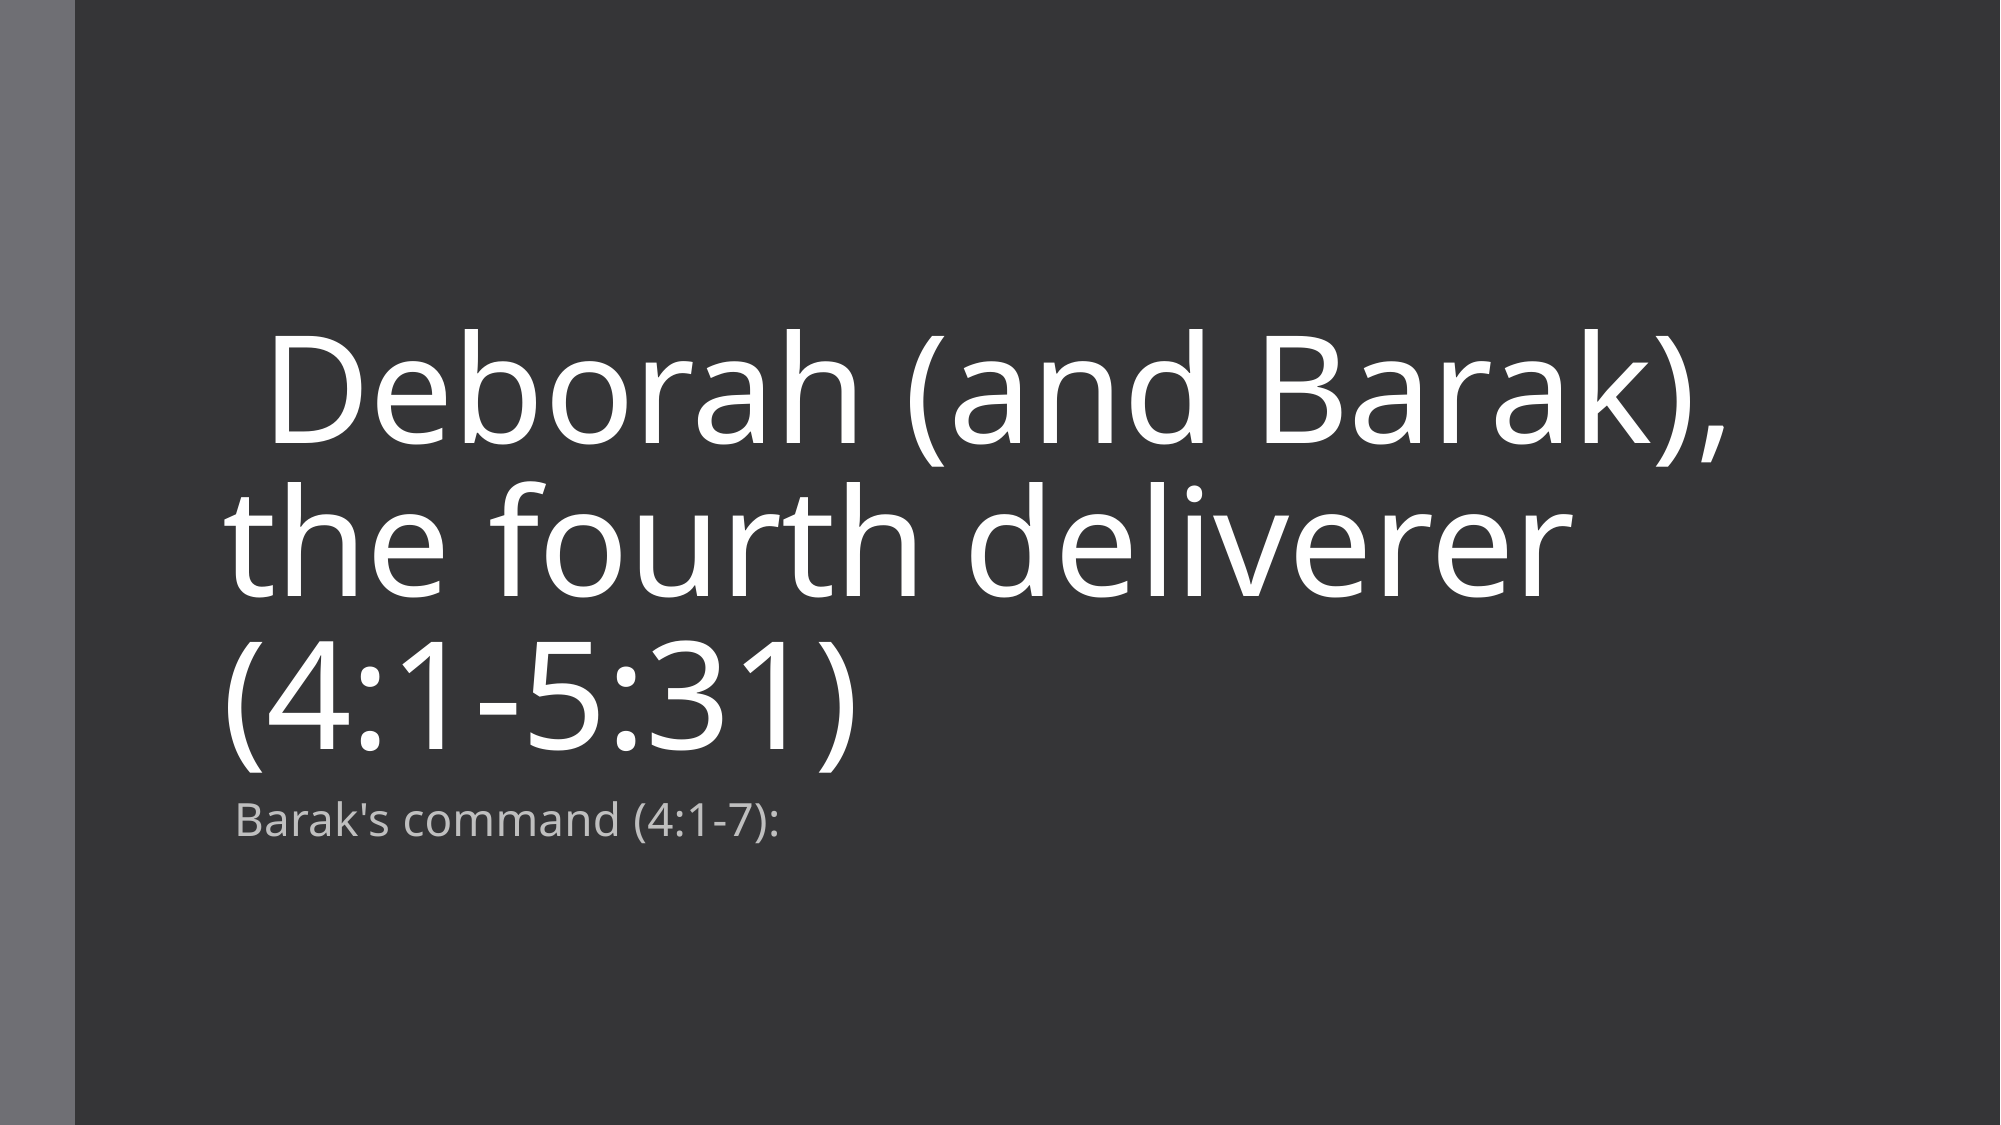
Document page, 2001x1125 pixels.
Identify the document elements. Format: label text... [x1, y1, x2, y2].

subtitle Barak's command (4:1-7): [206, 787, 1752, 1066]
title Deborah (and Barak), the fourth deliverer (4:1-5:31) [206, 124, 1752, 787]
